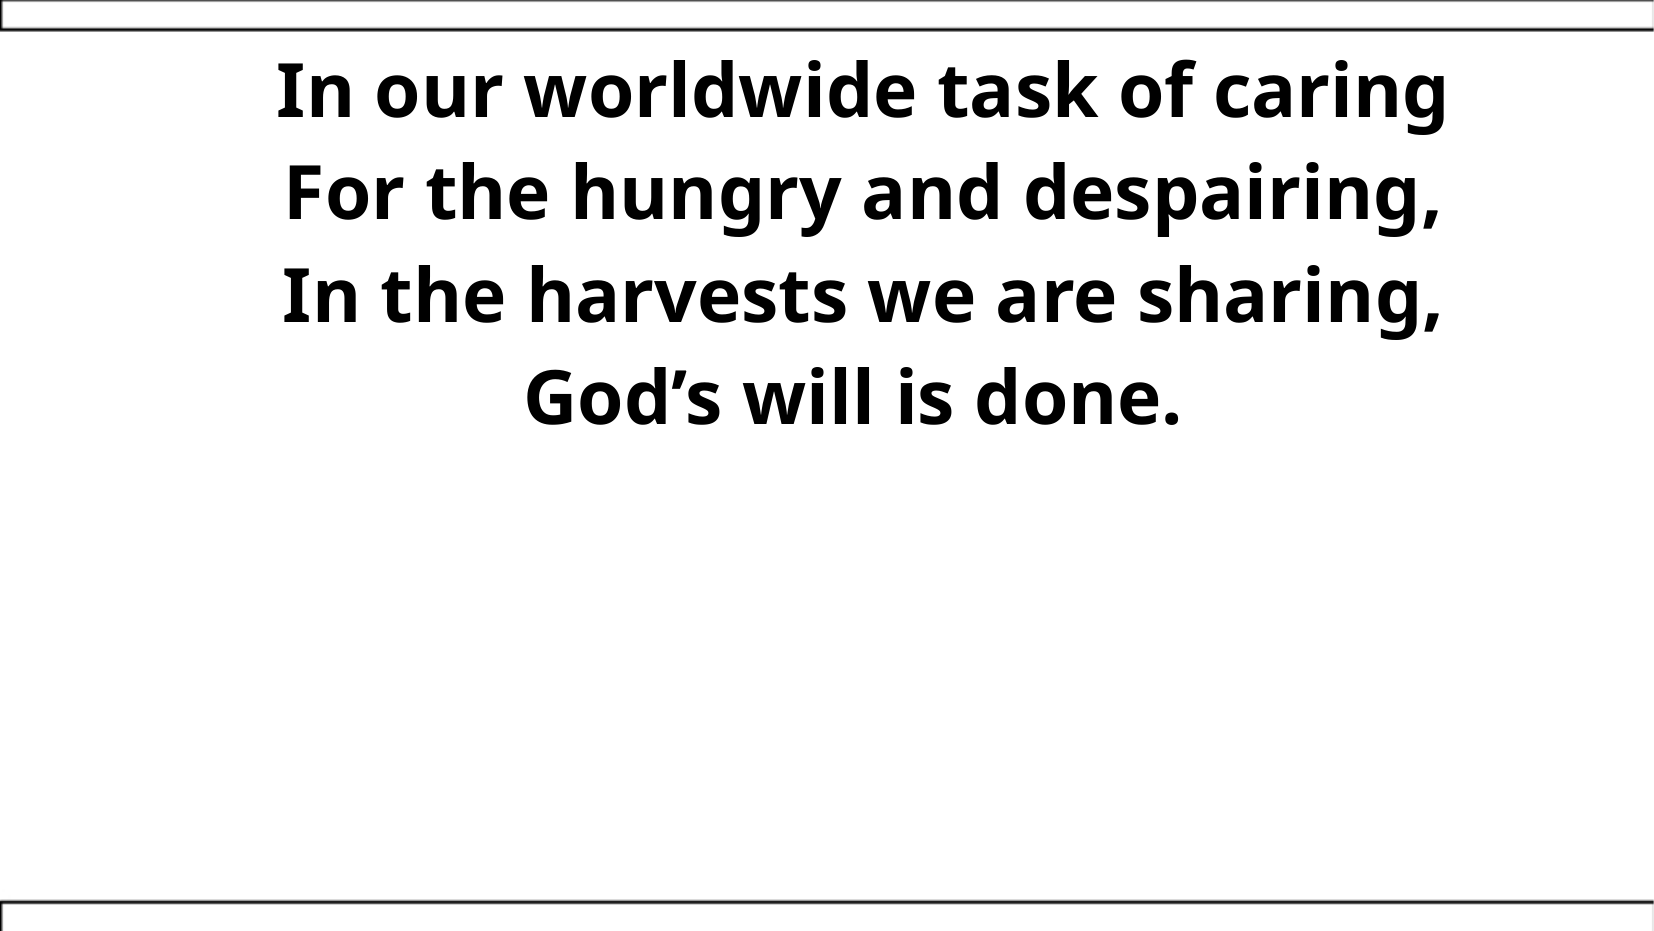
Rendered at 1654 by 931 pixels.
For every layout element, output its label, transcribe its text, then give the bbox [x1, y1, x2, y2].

text_box In our worldwide task of caring For the hungry and despairing, In the harvests we are sharing, God’s will is done. [90, 30, 1561, 445]
picture [0, 0, 1654, 931]
